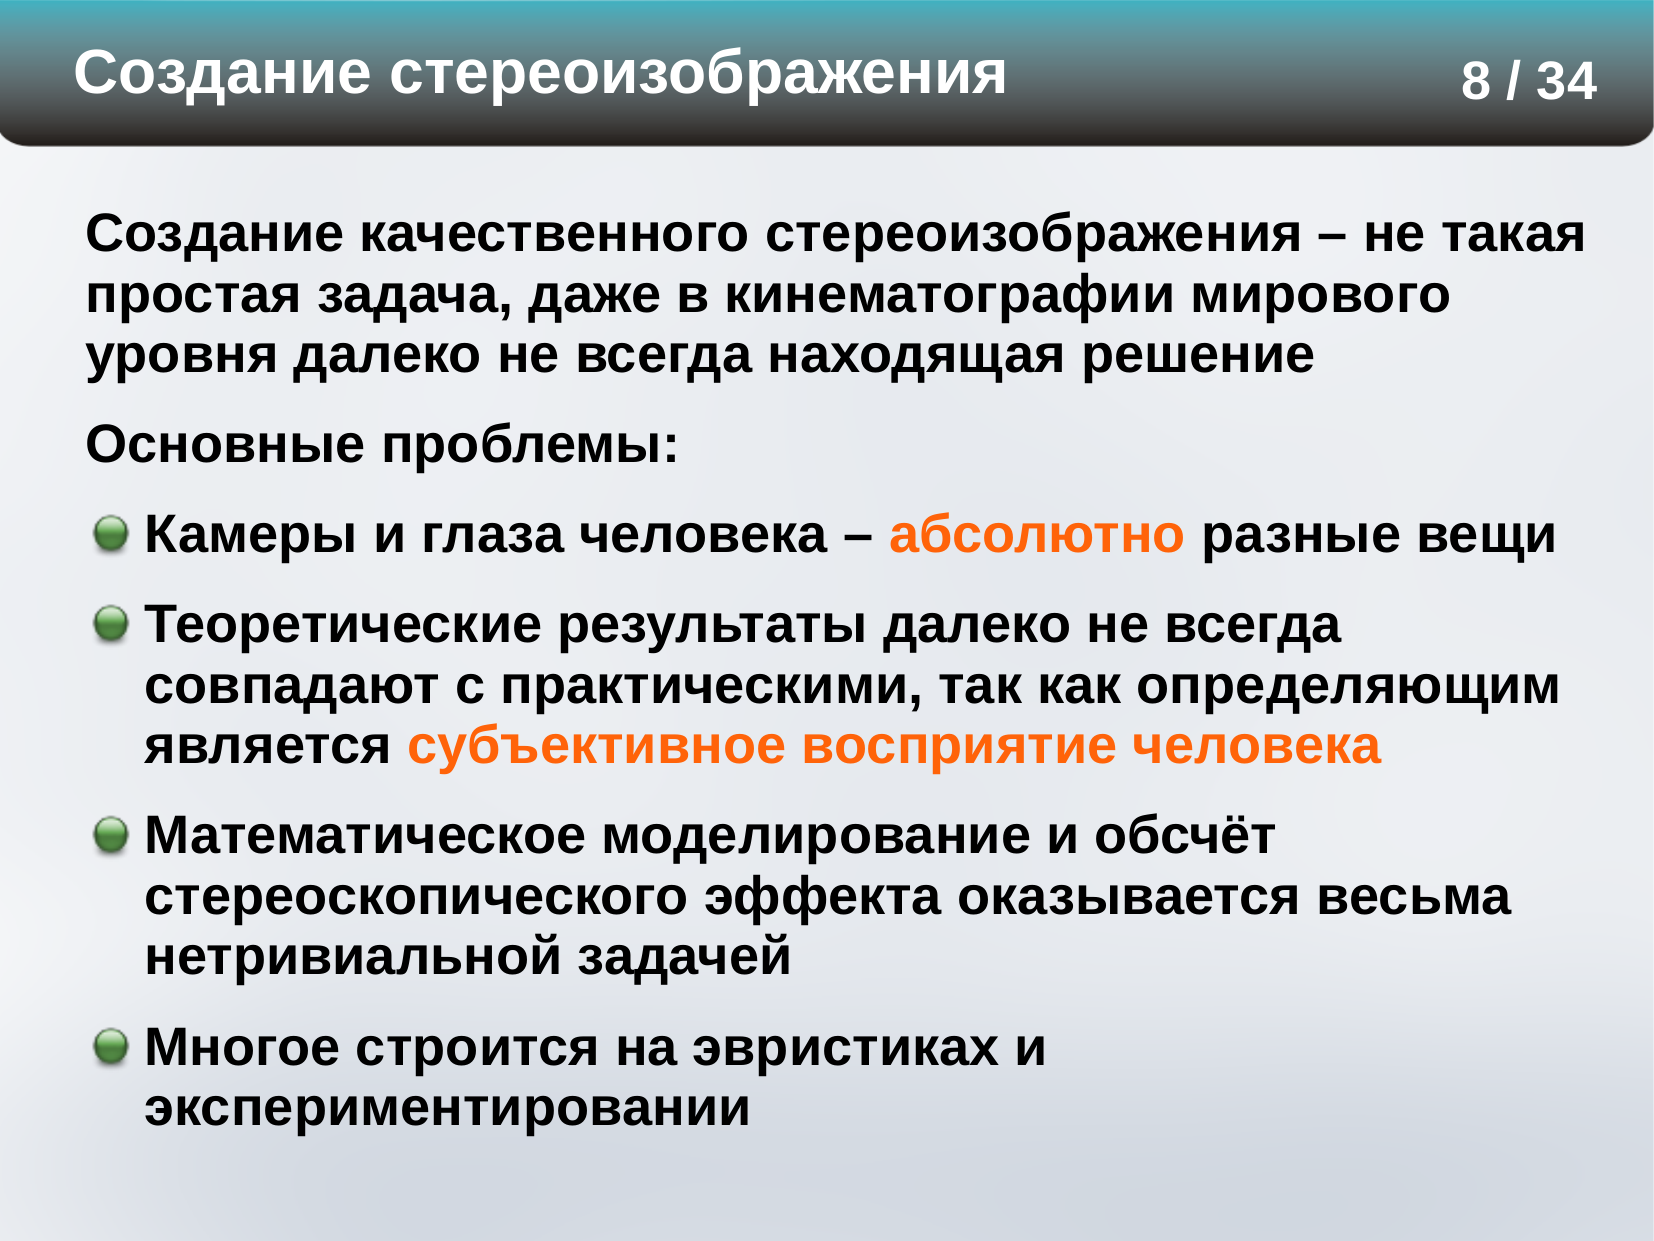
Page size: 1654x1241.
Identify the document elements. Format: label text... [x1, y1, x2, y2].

picture [0, 0, 1654, 1241]
text_box Создание стереоизображения [59, 29, 1359, 115]
text_box <номер> / 34 [1446, 42, 1654, 179]
text_box Создание качественного стереоизображения – не такая простая задача, даже в кинематографии мирового уровня далеко не всегда находящая решение Основные проблемы: Камеры и глаза человека – абсолютно разные вещи Теоретические результаты далеко не всегда совпадают с практическими, так как определяющим является субъективное восприятие человека Математическое моделирование и обсчёт стереоскопического эффекта оказывается весьма нетривиальной задачей Многое строится на эвристиках и экспериментировании [70, 195, 1625, 1145]
